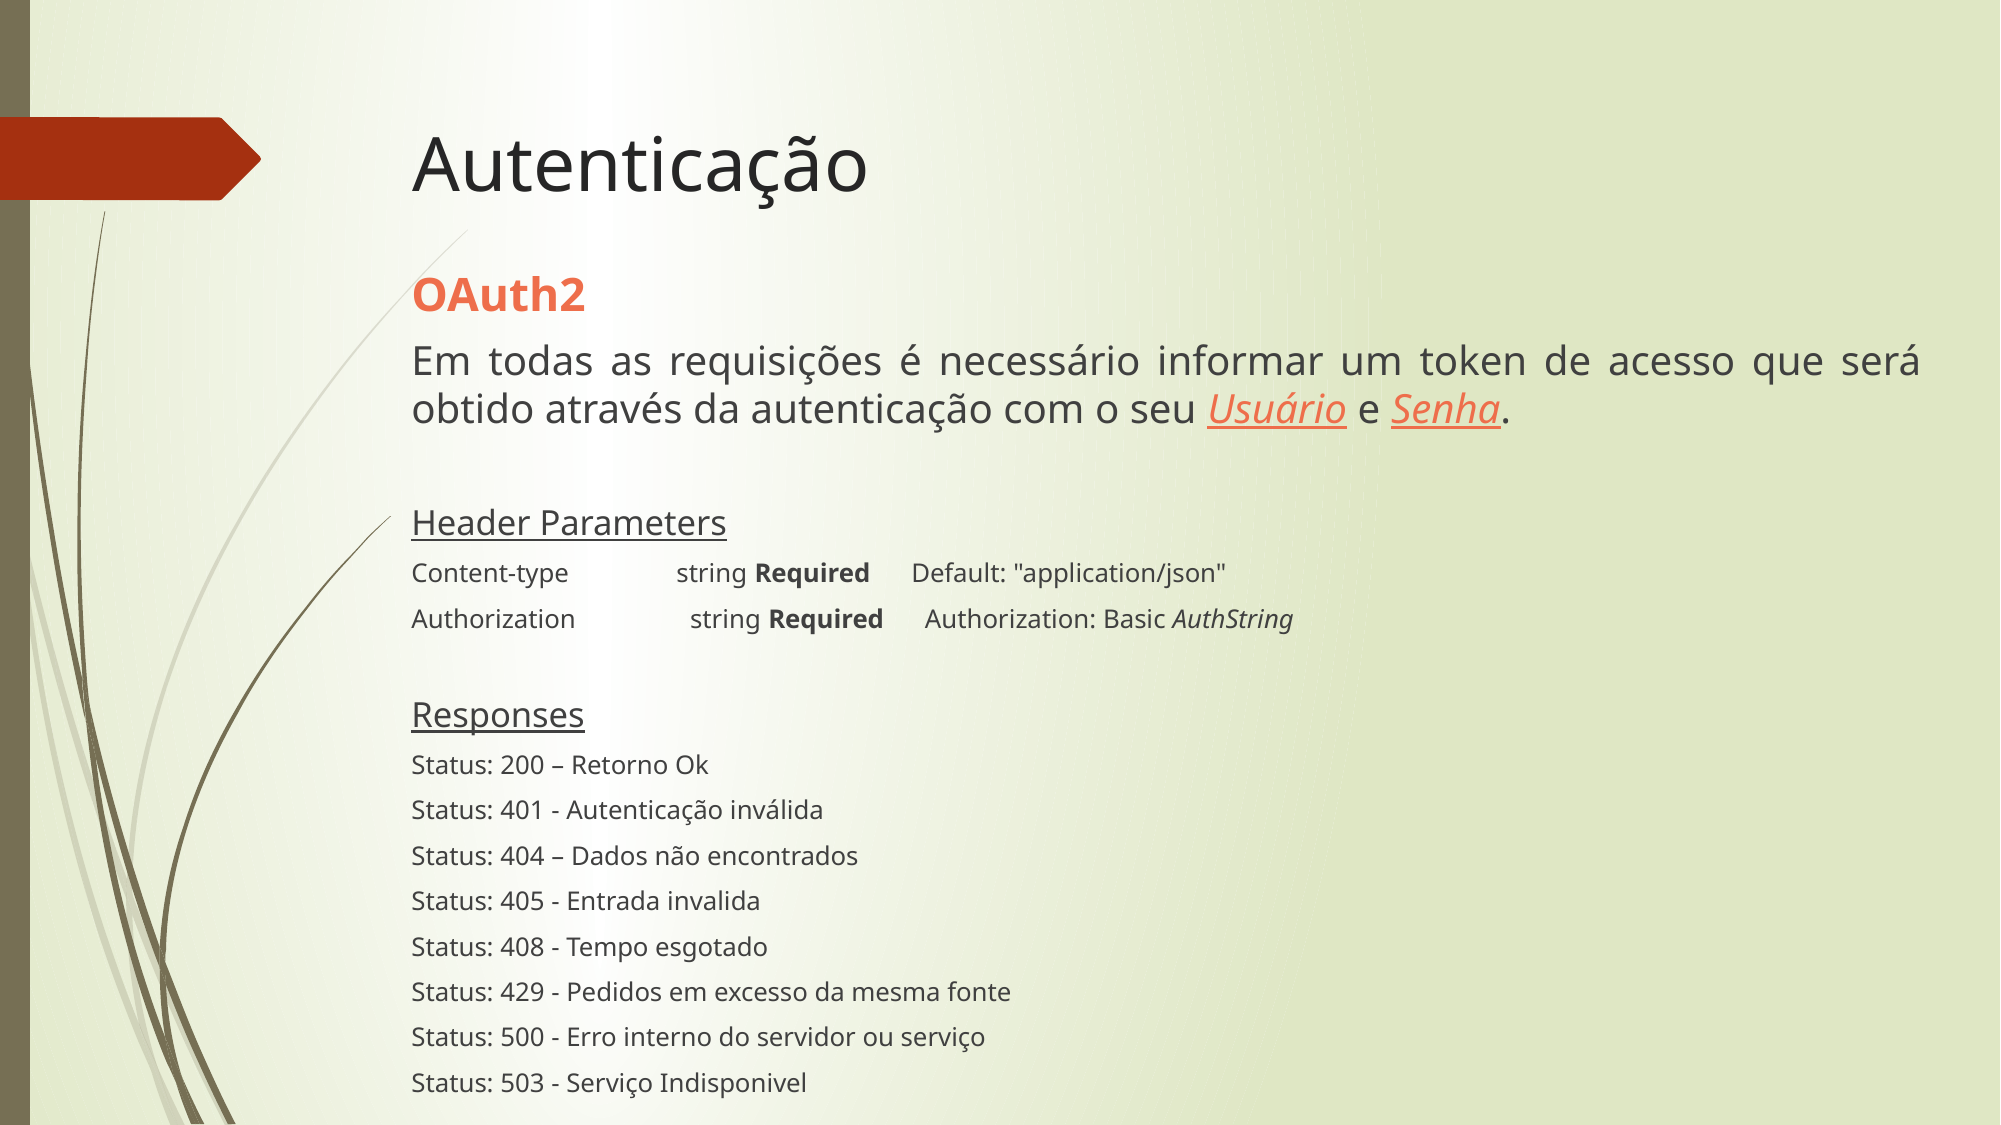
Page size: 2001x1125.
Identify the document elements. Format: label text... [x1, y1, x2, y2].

title Autenticação [397, 109, 1739, 245]
list OAuth2 Em todas as requisições é necessário informar um token de acesso que será obtido através da autenticação com o seu Usuário e Senha. Header Parameters Content-type string Required Default: "application/json" Authorization string Required Authorization: Basic AuthString Responses Status: 200 – Retorno Ok Status: 401 - Autenticação inválida Status: 404 – Dados não encontrados Status: 405 - Entrada invalida Status: 408 - Tempo esgotado Status: 429 - Pedidos em excesso da mesma fonte Status: 500 - Erro interno do servidor ou serviço Status: 503 - Serviço Indisponivel [396, 258, 1937, 1107]
